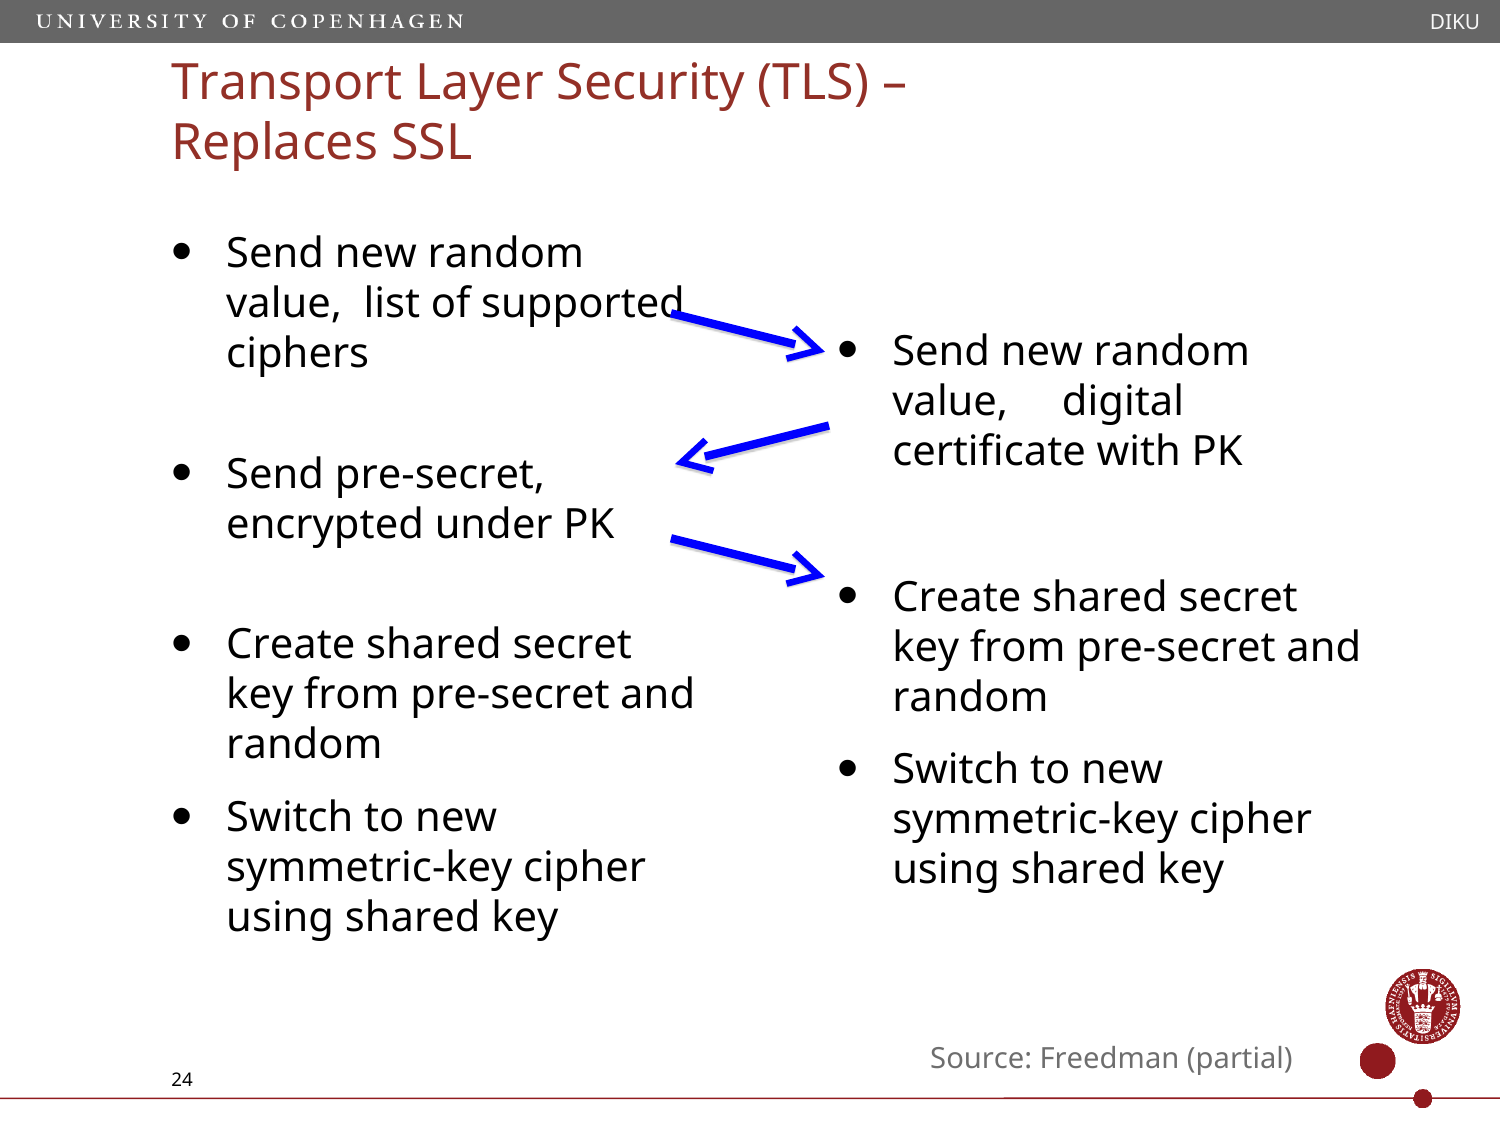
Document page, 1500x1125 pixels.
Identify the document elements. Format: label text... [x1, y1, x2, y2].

text_box <number> [171, 1067, 522, 1092]
text_box Transport Layer Security (TLS) – Replaces SSL [171, 75, 1329, 171]
text_box Send new random value, digital certificate with PK Create shared secret key from pre-secret and random Switch to new symmetric-key cipher using shared key [837, 225, 1365, 961]
picture [0, 910, 1500, 1122]
text_box DIKU [469, 0, 1495, 43]
text_box Send new random value, list of supported ciphers Send pre-secret, encrypted under PK Create shared secret key from pre-secret and random Switch to new symmetric-key cipher using shared key [171, 225, 698, 961]
text_box Source: Freedman (partial) [915, 1031, 1353, 1083]
